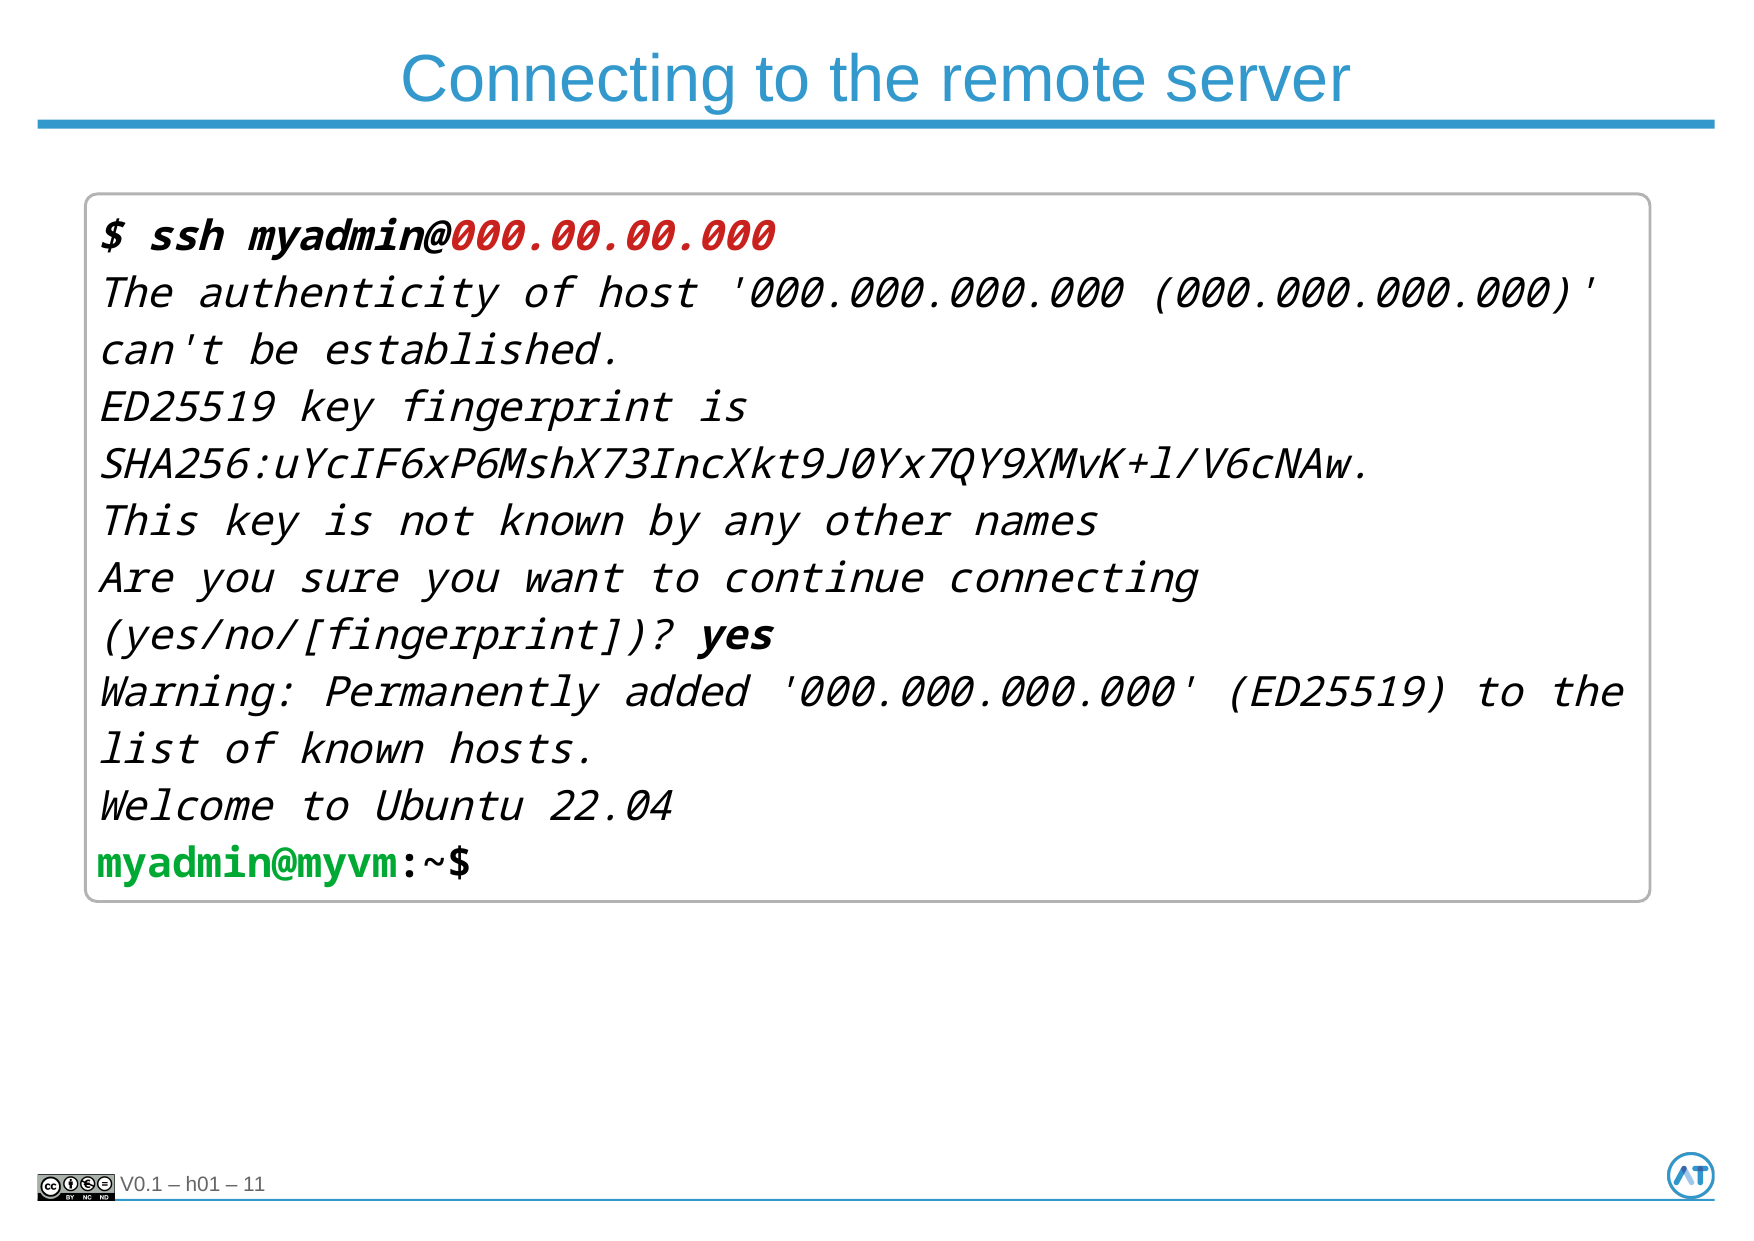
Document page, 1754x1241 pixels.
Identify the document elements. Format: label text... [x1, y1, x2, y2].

picture [37, 1174, 115, 1201]
text_box $ ssh myadmin@000.00.00.000 The authenticity of host '000.000.000.000 (000.000.000.000)' can't be established. ED25519 key fingerprint is SHA256:uYcIF6xP6MshX73IncXkt9J0Yx7QY9XMvK+l/V6cNAw. This key is not known by any other names Are you sure you want to continue connecting (yes/no/[fingerprint])? yes Warning: Permanently added '000.000.000.000' (ED25519) to the list of known hosts. Welcome to Ubuntu 22.04 myadmin@myvm:~$ [85, 193, 1651, 902]
picture [1667, 1152, 1715, 1199]
title Connecting to the remote server [37, 37, 1715, 120]
